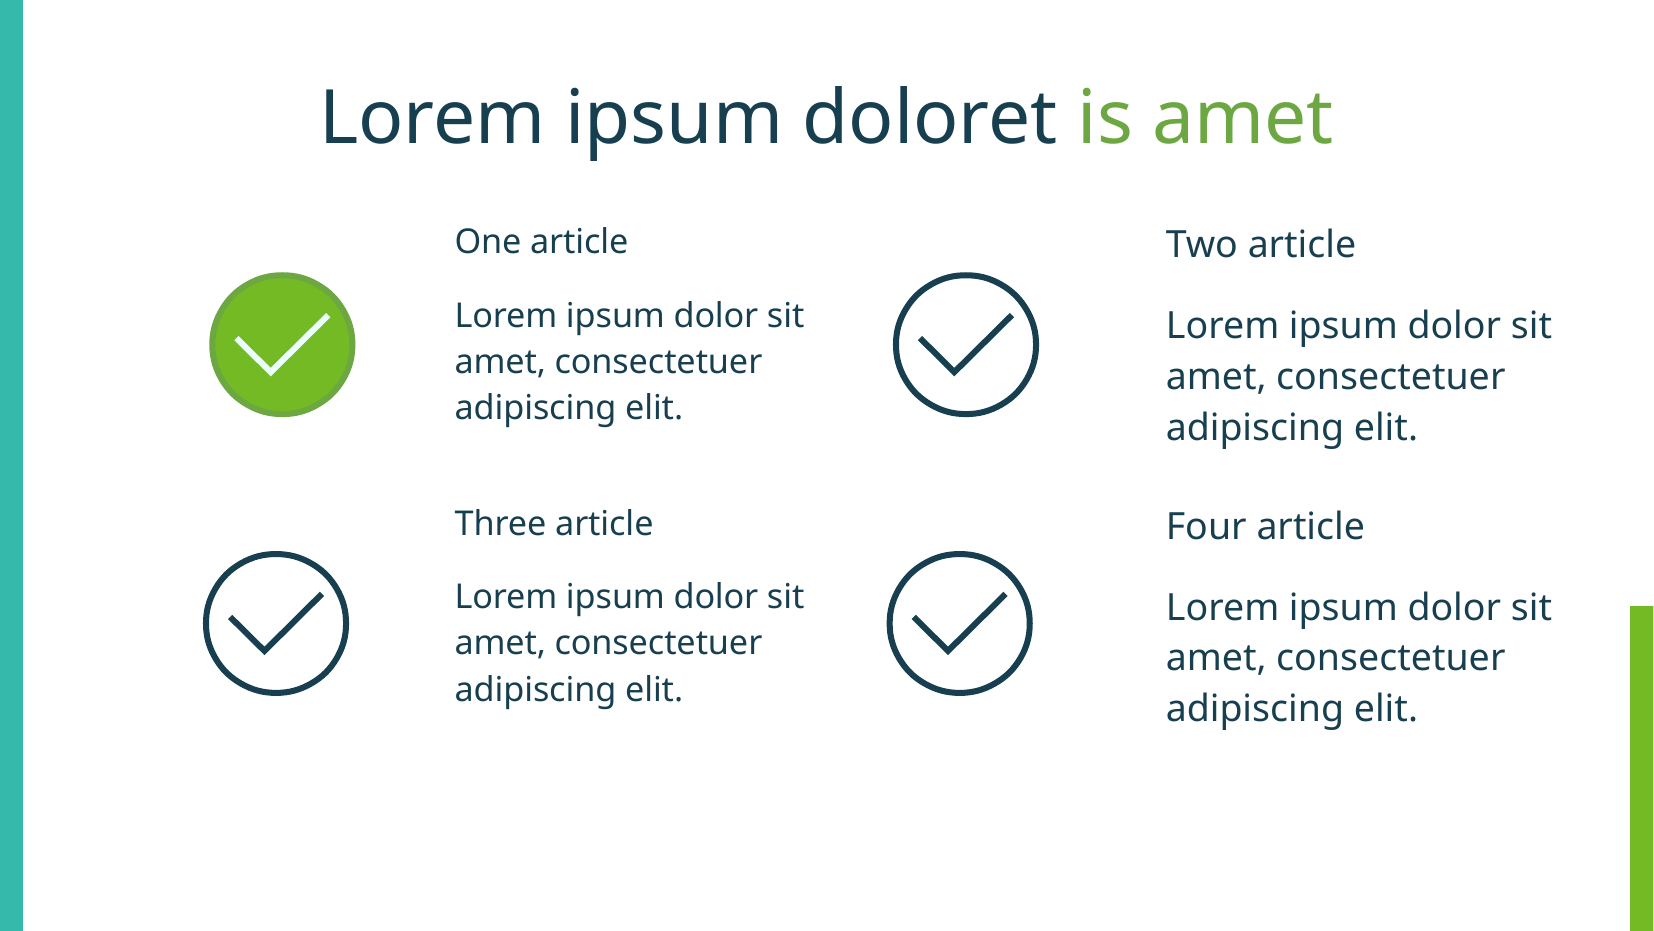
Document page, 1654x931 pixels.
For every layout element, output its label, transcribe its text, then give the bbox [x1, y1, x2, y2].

title Lorem ipsum doloret is amet [82, 37, 1571, 193]
list Four article Lorem ipsum dolor sit amet, consectetuer adipiscing elit. [1095, 499, 1572, 757]
text_box [216, 279, 349, 411]
list Two article Lorem ipsum dolor sit amet, consectetuer adipiscing elit. [1095, 217, 1572, 475]
list One article Lorem ipsum dolor sit amet, consectetuer adipiscing elit. [390, 217, 809, 475]
list Three article Lorem ipsum dolor sit amet, consectetuer adipiscing elit. [390, 499, 809, 757]
